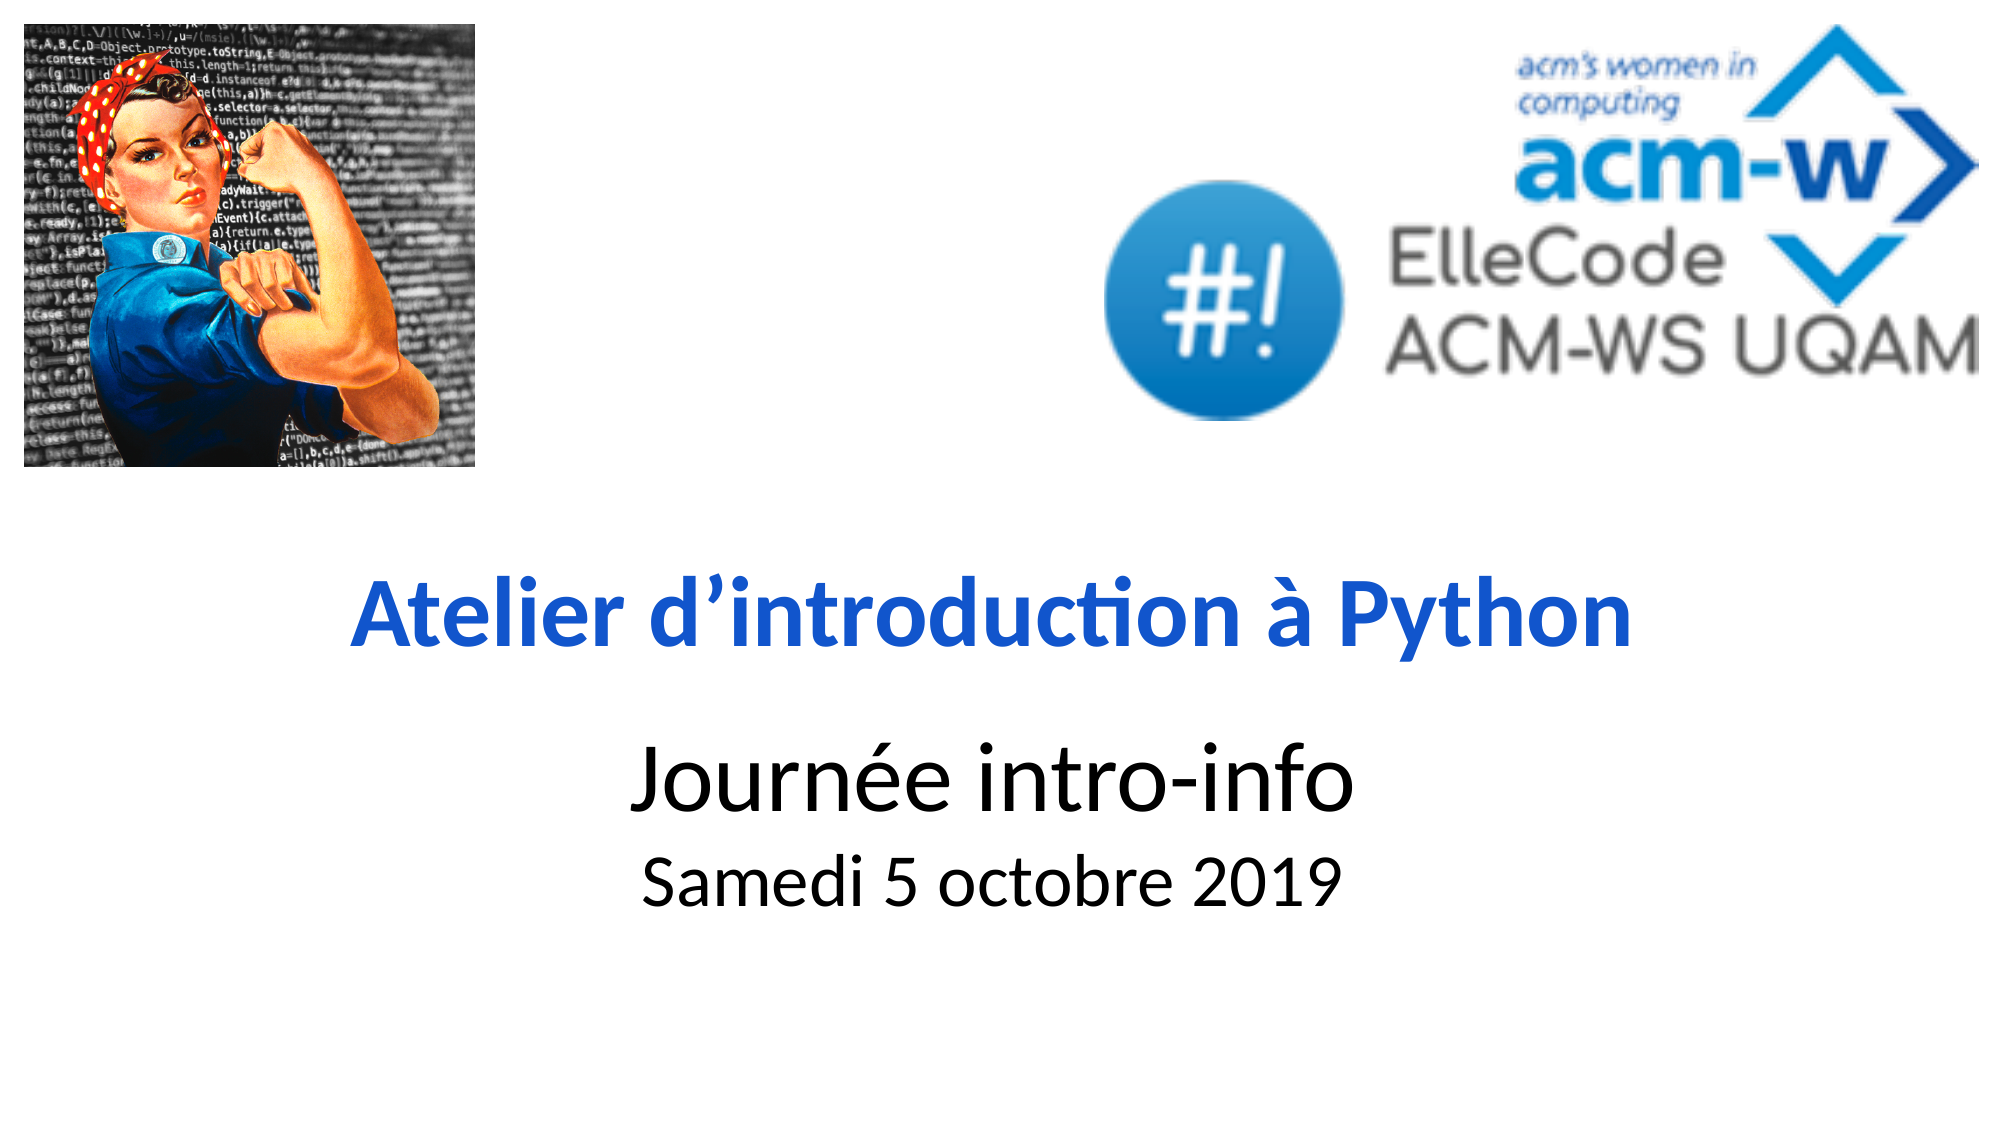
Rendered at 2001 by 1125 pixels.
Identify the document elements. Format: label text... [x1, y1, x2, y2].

text_box Atelier d’introduction à Python Journée intro-info Samedi 5 octobre 2019 [259, 531, 1727, 973]
picture [24, 24, 475, 467]
picture [1104, 24, 1979, 421]
